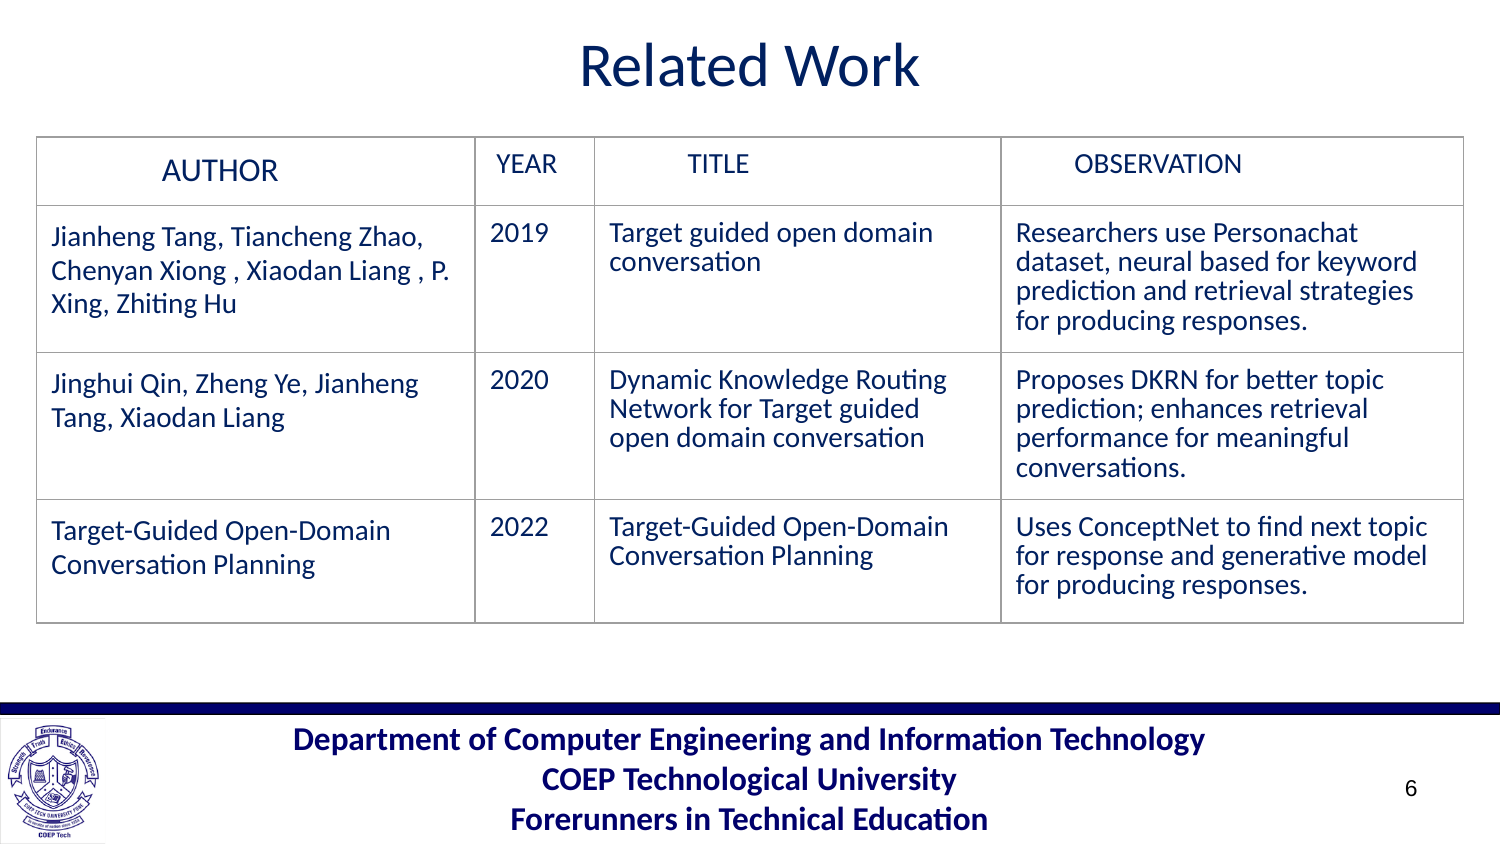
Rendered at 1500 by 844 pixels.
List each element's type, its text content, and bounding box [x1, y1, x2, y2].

table_cell Dynamic Knowledge Routing Network for Target guided open domain conversation [595, 353, 1000, 499]
table_cell Jianheng Tang, Tiancheng Zhao, Chenyan Xiong , Xiaodan Liang , P. Xing, Zhiting Hu [37, 206, 474, 352]
text_box [0, 702, 264, 715]
table_cell Jinghui Qin, Zheng Ye, Jianheng Tang, Xiaodan Liang [37, 353, 474, 499]
table_cell Researchers use Personachat dataset, neural based for keyword prediction and retrieval strategies for producing responses. [1002, 206, 1463, 352]
table_header YEAR [476, 138, 594, 205]
table_cell 2019 [476, 206, 594, 352]
table_cell Target guided open domain conversation [595, 206, 1000, 352]
table_cell Uses ConceptNet to find next topic for response and generative model for producing responses. [1002, 500, 1463, 622]
text_box [1235, 702, 1500, 715]
table_cell 2020 [476, 353, 594, 499]
table_cell Target-Guided Open-Domain Conversation Planning [37, 500, 474, 622]
text_box [0, 718, 106, 844]
table_header OBSERVATION [1002, 138, 1463, 205]
table_cell Proposes DKRN for better topic prediction; enhances retrieval performance for meaningful conversations. [1002, 353, 1463, 499]
table_header TITLE [595, 138, 1000, 205]
table_cell Target-Guided Open-Domain Conversation Planning [595, 500, 1000, 622]
text_box 6 [1235, 768, 1418, 802]
text_box Related Work [7, 9, 1493, 100]
table_cell 2022 [476, 500, 594, 622]
table_header AUTHOR [37, 138, 474, 205]
text_box Department of Computer Engineering and Information Technology COEP Technological University Forerunners in Technical Education [264, 702, 1235, 837]
